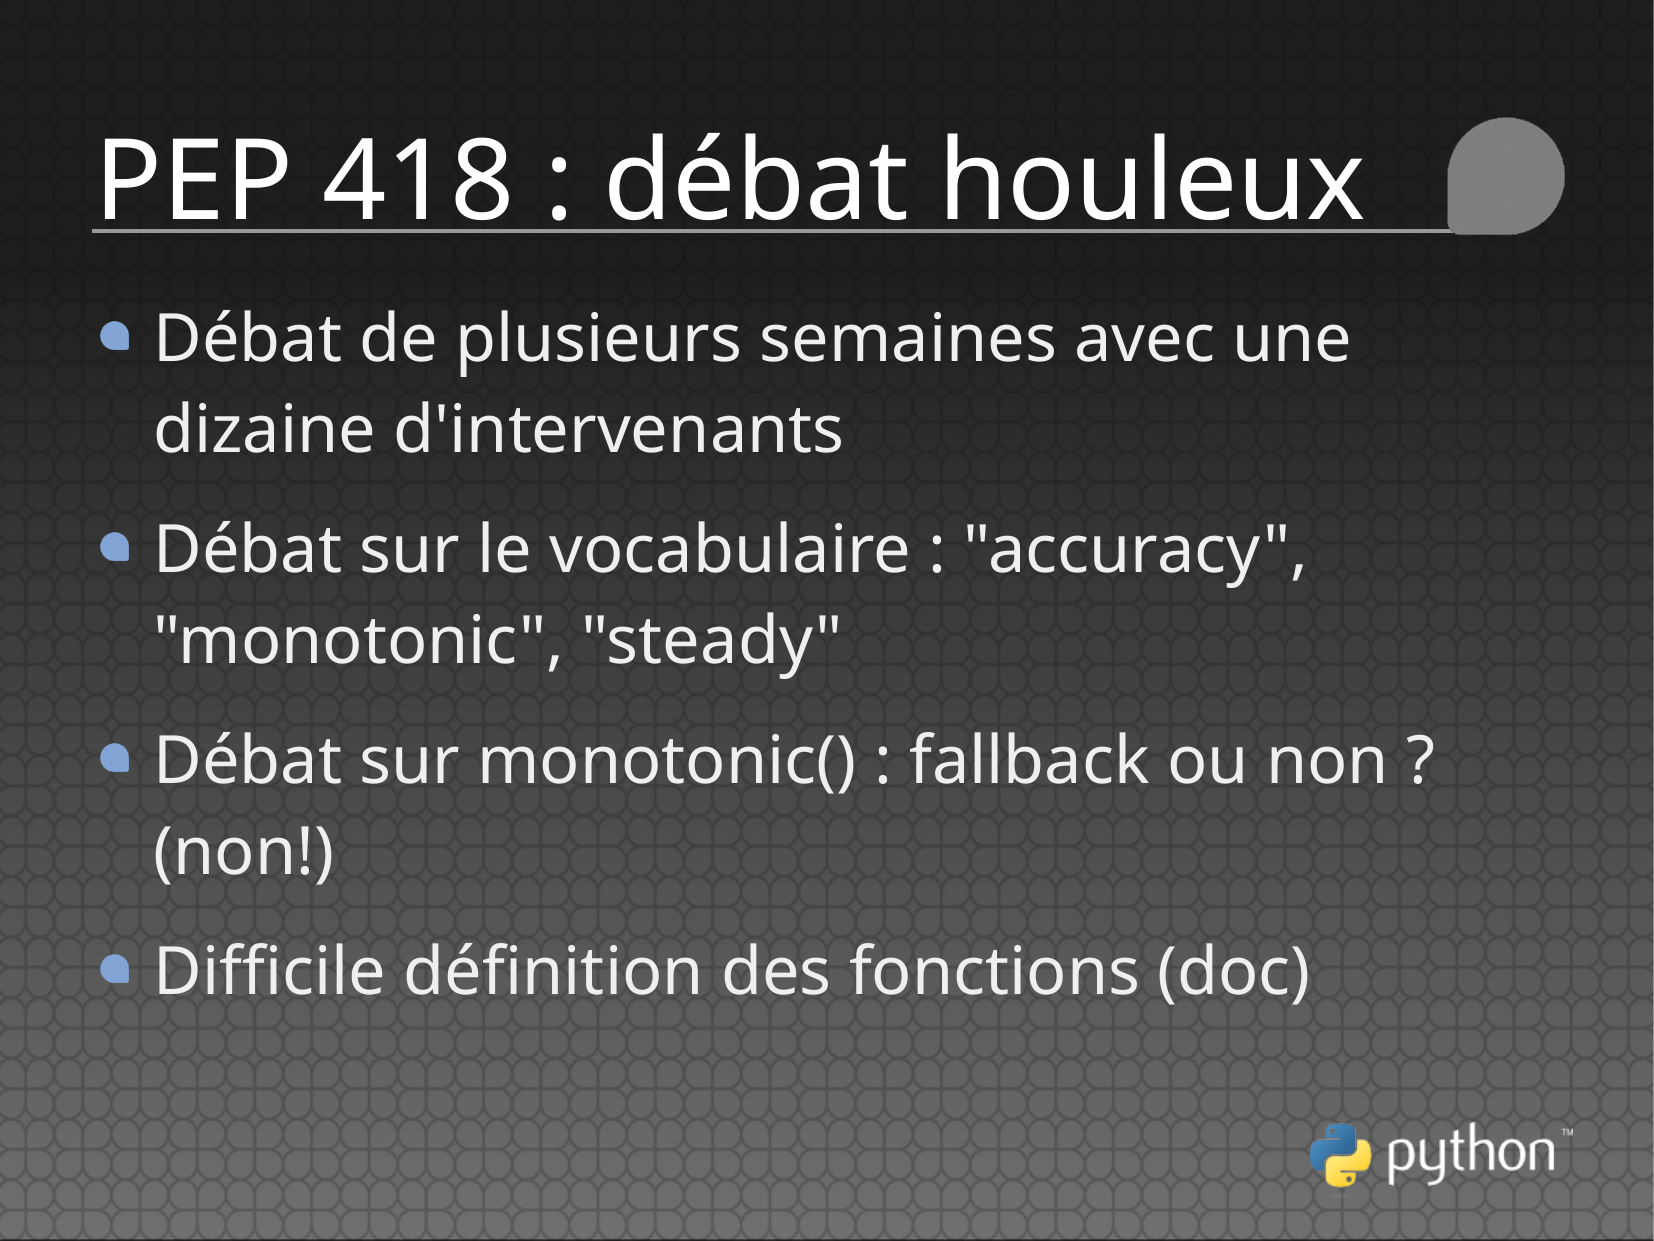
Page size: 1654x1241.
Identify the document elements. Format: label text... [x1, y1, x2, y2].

list Débat de plusieurs semaines avec une dizaine d'intervenants Débat sur le vocabulaire : "accuracy", "monotonic", "steady" Débat sur monotonic() : fallback ou non ? (non!) Difficile définition des fonctions (doc) [82, 290, 1571, 1094]
picture [0, 0, 1654, 1241]
title PEP 418 : débat houleux [94, 100, 1426, 251]
